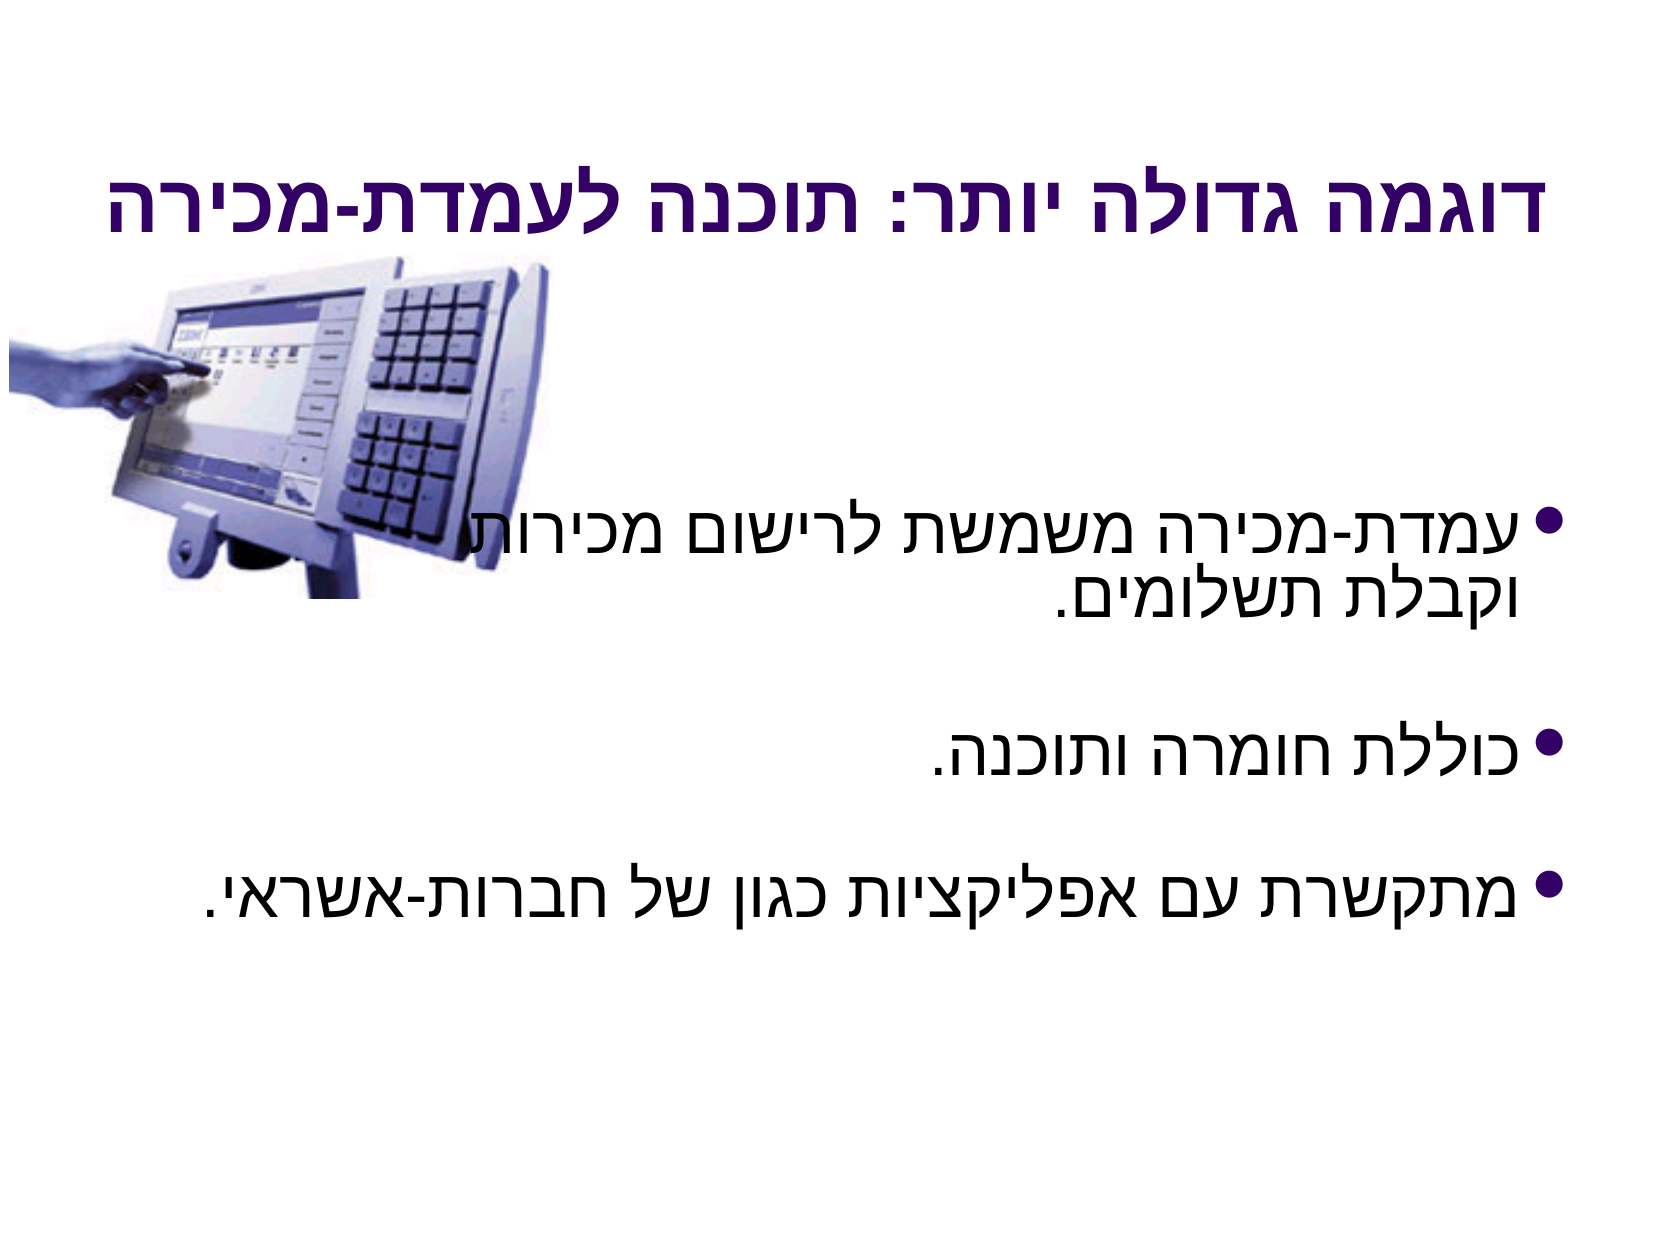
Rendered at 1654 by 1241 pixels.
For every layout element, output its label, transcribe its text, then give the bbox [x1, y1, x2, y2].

picture [8, 255, 556, 601]
list עמדת-מכירה משמשת לרישום מכירות וקבלת תשלומים. כוללת חומרה ותוכנה. מתקשרת עם אפליקציות כגון של חברות-אשראי. [105, 495, 1594, 965]
title דוגמה גדולה יותר: תוכנה לעמדת-מכירה [0, 22, 1654, 257]
